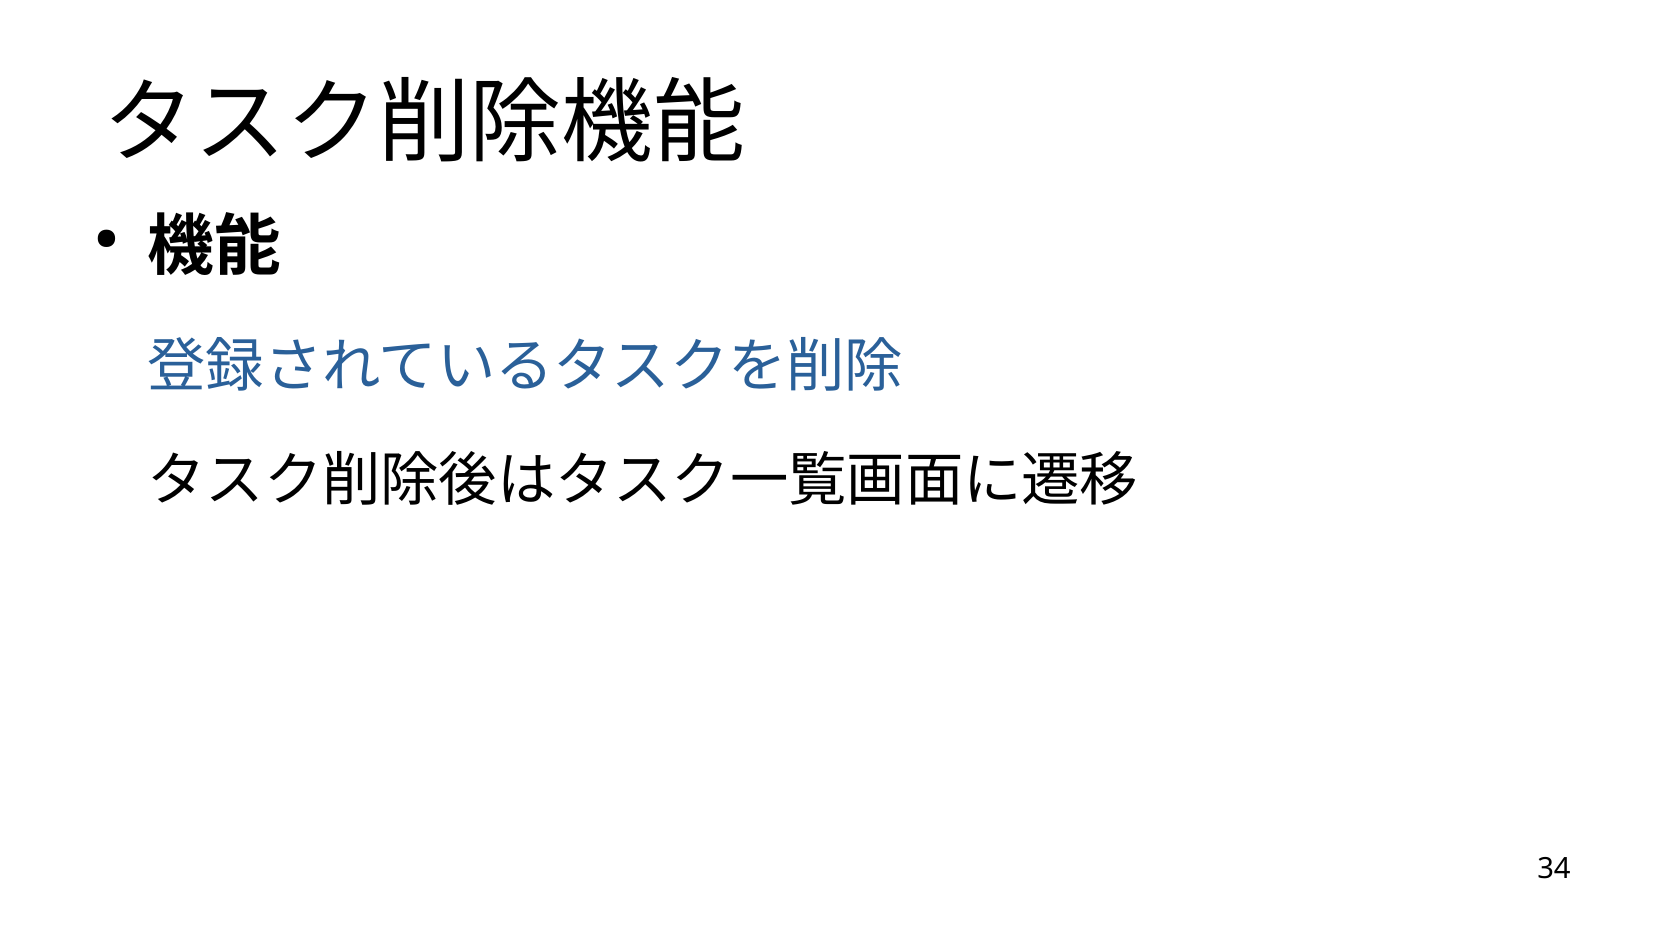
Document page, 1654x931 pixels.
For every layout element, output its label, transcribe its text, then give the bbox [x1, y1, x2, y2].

list 機能 登録されているタスクを削除 タスク削除後はタスク一覧画面に遷移 [76, 192, 1565, 732]
title タスク削除機能 [82, 37, 1571, 193]
